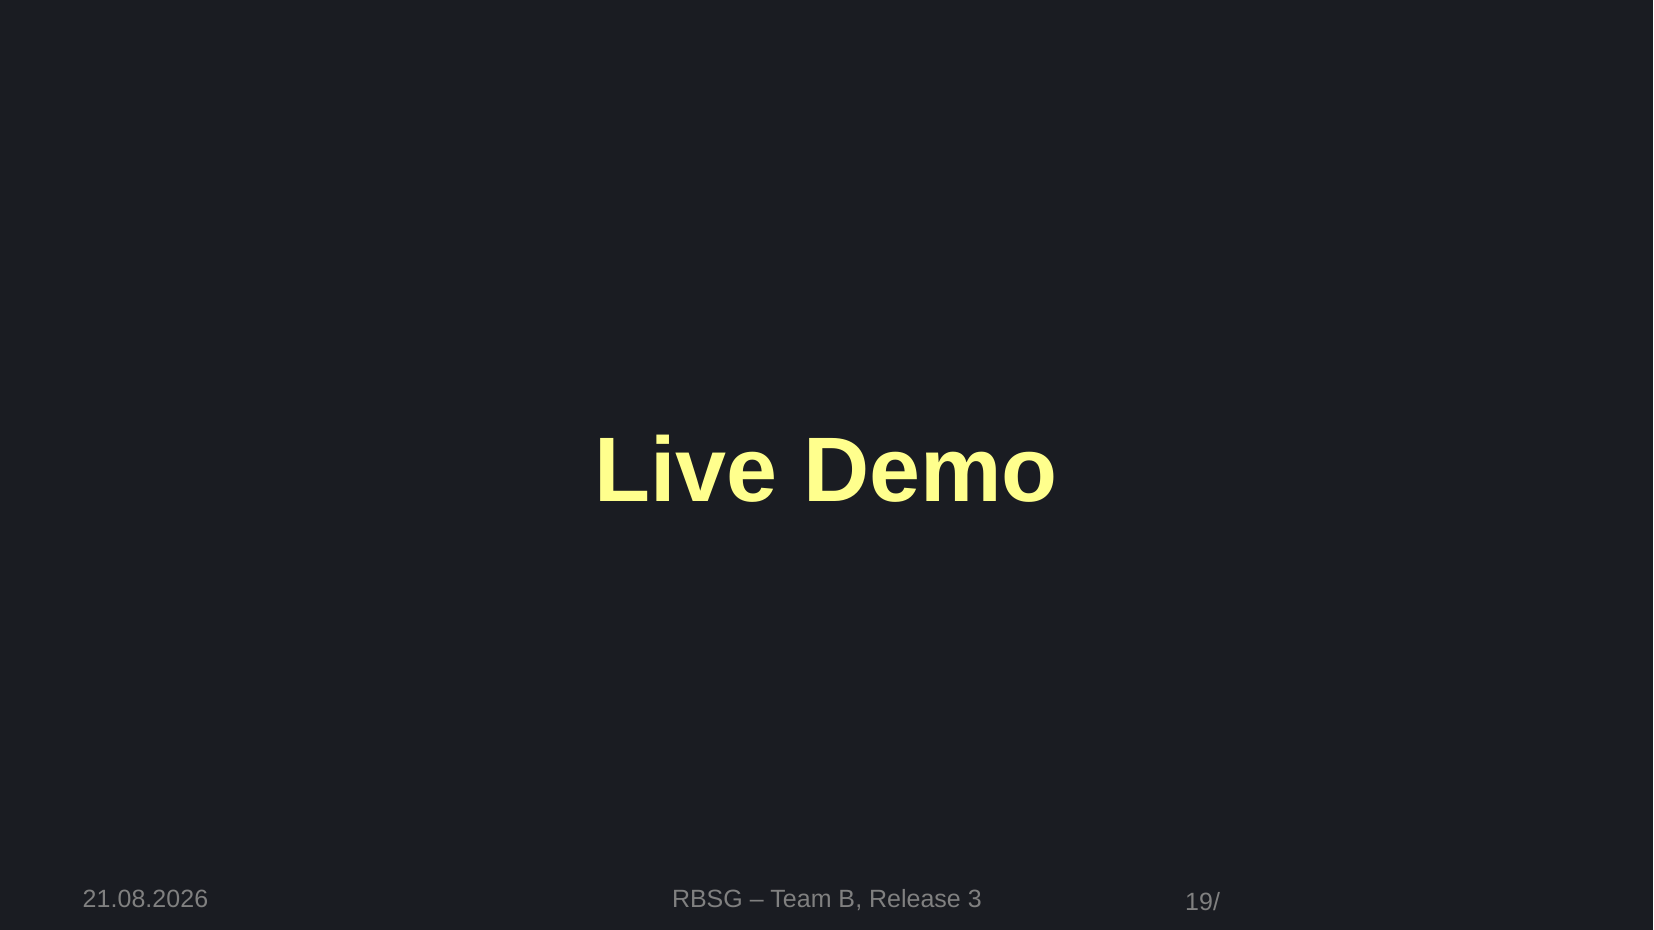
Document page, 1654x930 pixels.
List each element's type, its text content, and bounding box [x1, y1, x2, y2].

title Live Demo [82, 387, 1571, 543]
text_box 13.08.2019 [82, 882, 468, 912]
text_box RBSG – Team B, Release 3 [565, 882, 1090, 912]
text_box / [1185, 885, 1571, 912]
